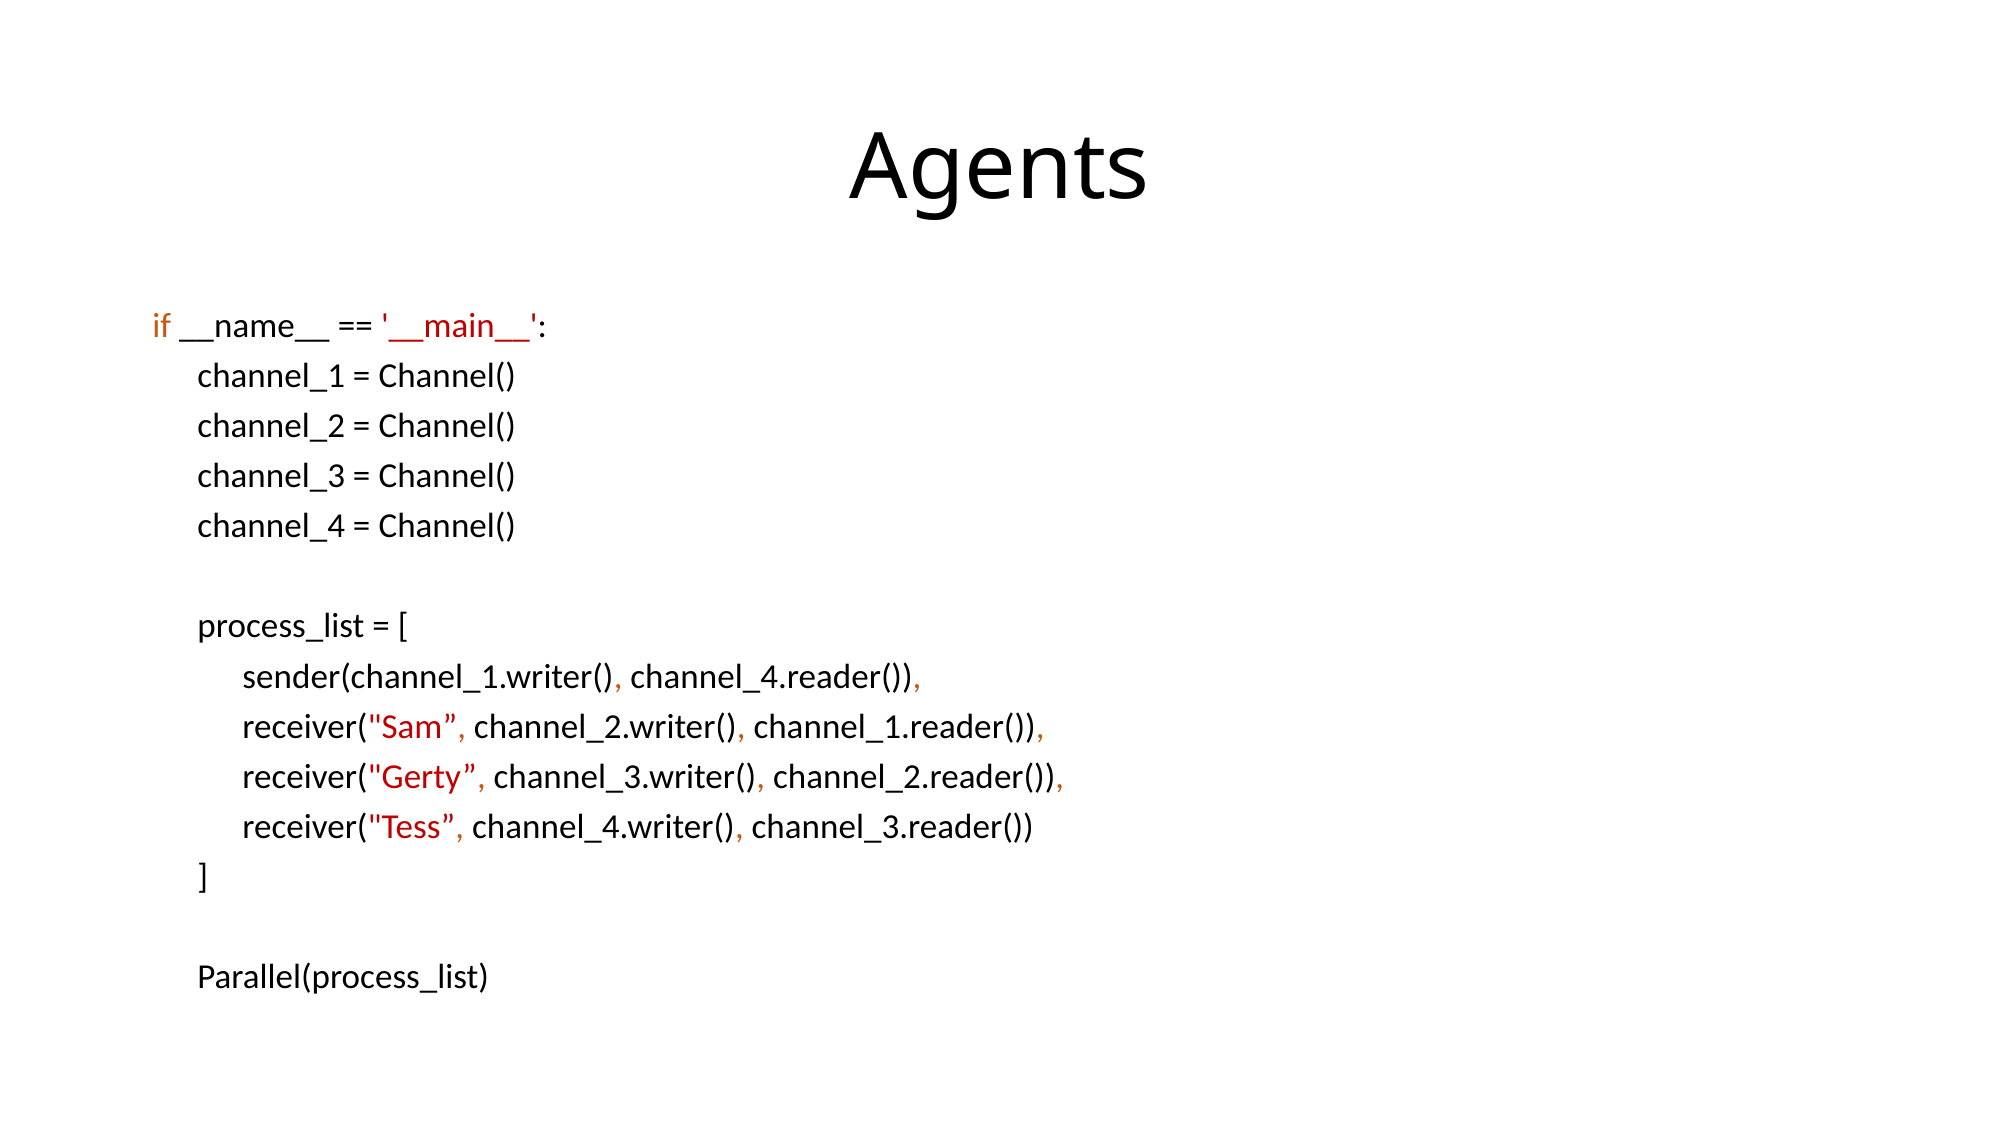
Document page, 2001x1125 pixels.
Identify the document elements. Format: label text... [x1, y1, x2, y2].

title Agents [137, 59, 1863, 278]
list if __name__ == '__main__': channel_1 = Channel() channel_2 = Channel() channel_3 = Channel() channel_4 = Channel() process_list = [ sender(channel_1.writer(), channel_4.reader()), receiver("Sam”, channel_2.writer(), channel_1.reader()), receiver("Gerty”, channel_3.writer(), channel_2.reader()), receiver("Tess”, channel_4.writer(), channel_3.reader()) ] Parallel(process_list) [137, 299, 1863, 1014]
